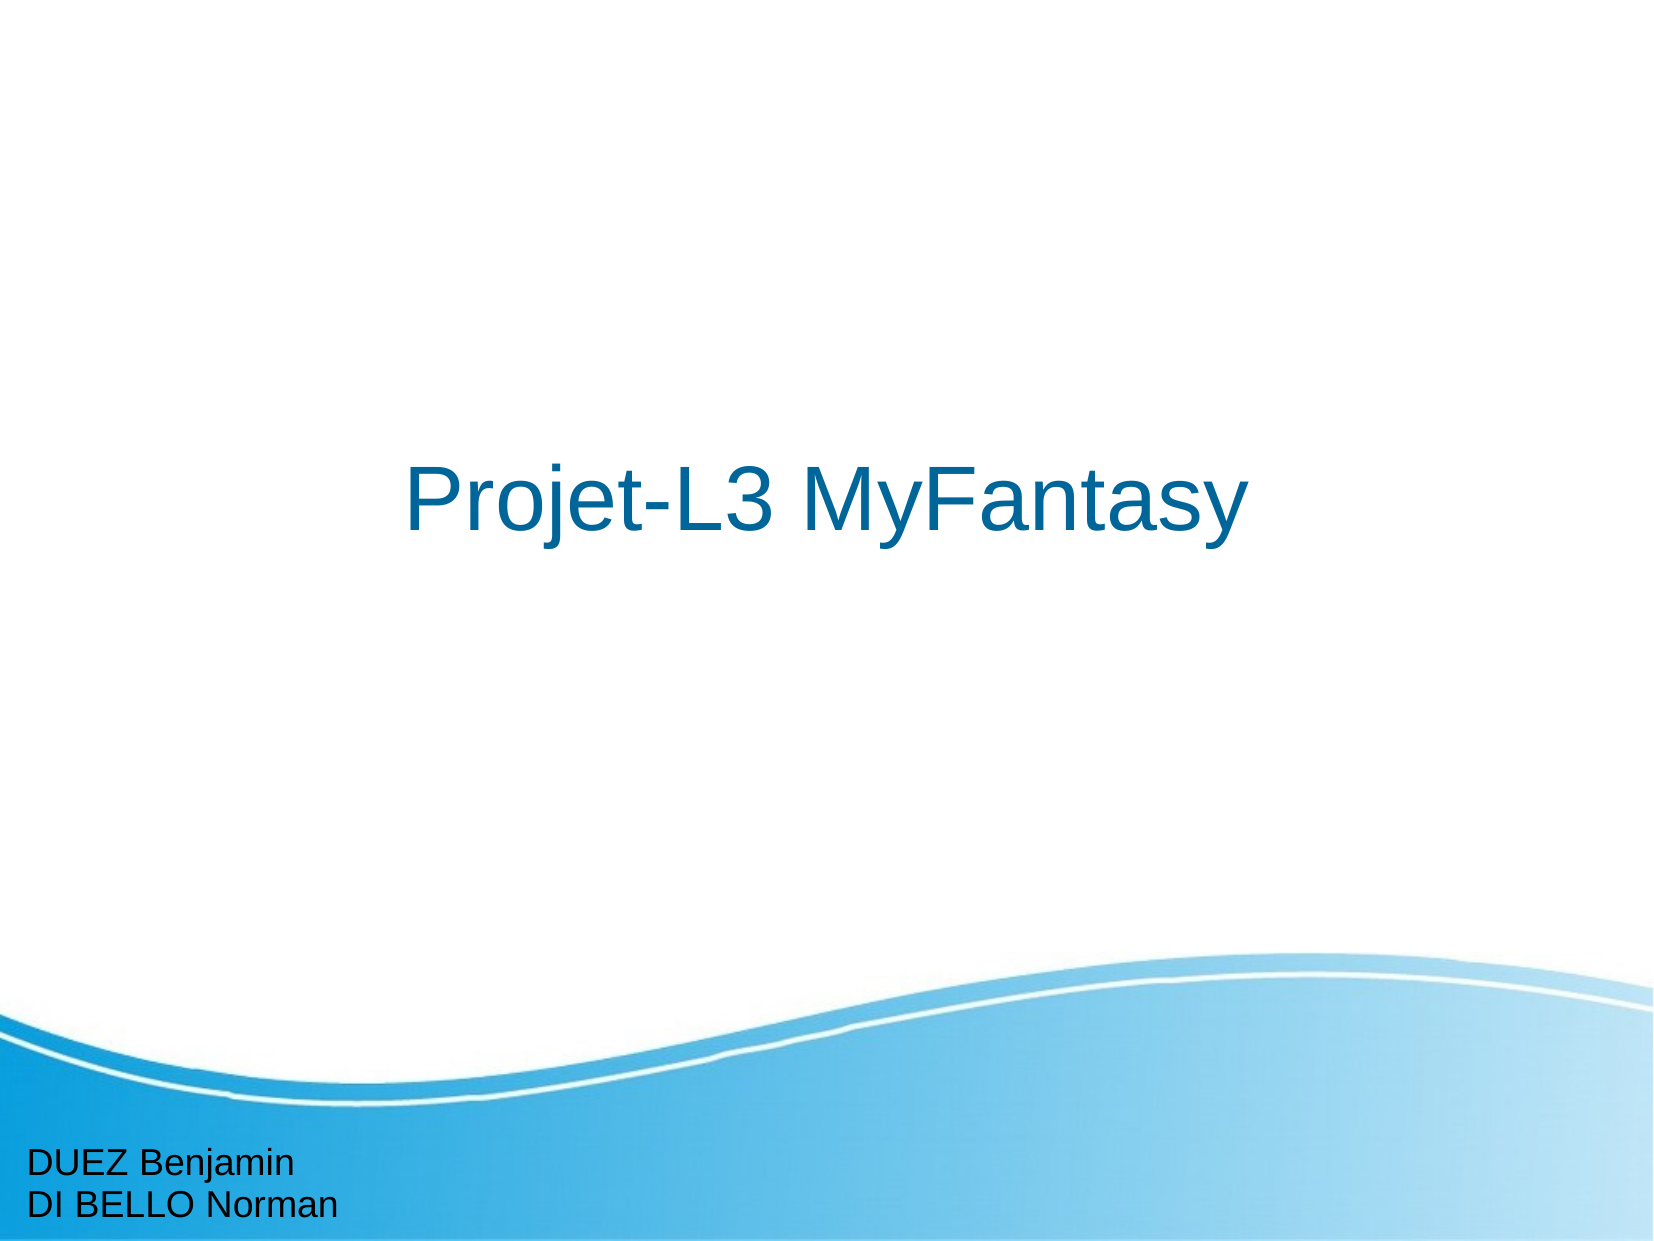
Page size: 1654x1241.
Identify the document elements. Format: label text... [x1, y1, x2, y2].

title Projet-L3 MyFantasy [82, 395, 1571, 603]
picture [0, 952, 1654, 1241]
text_box DUEZ Benjamin DI BELLO Norman [11, 1133, 355, 1241]
